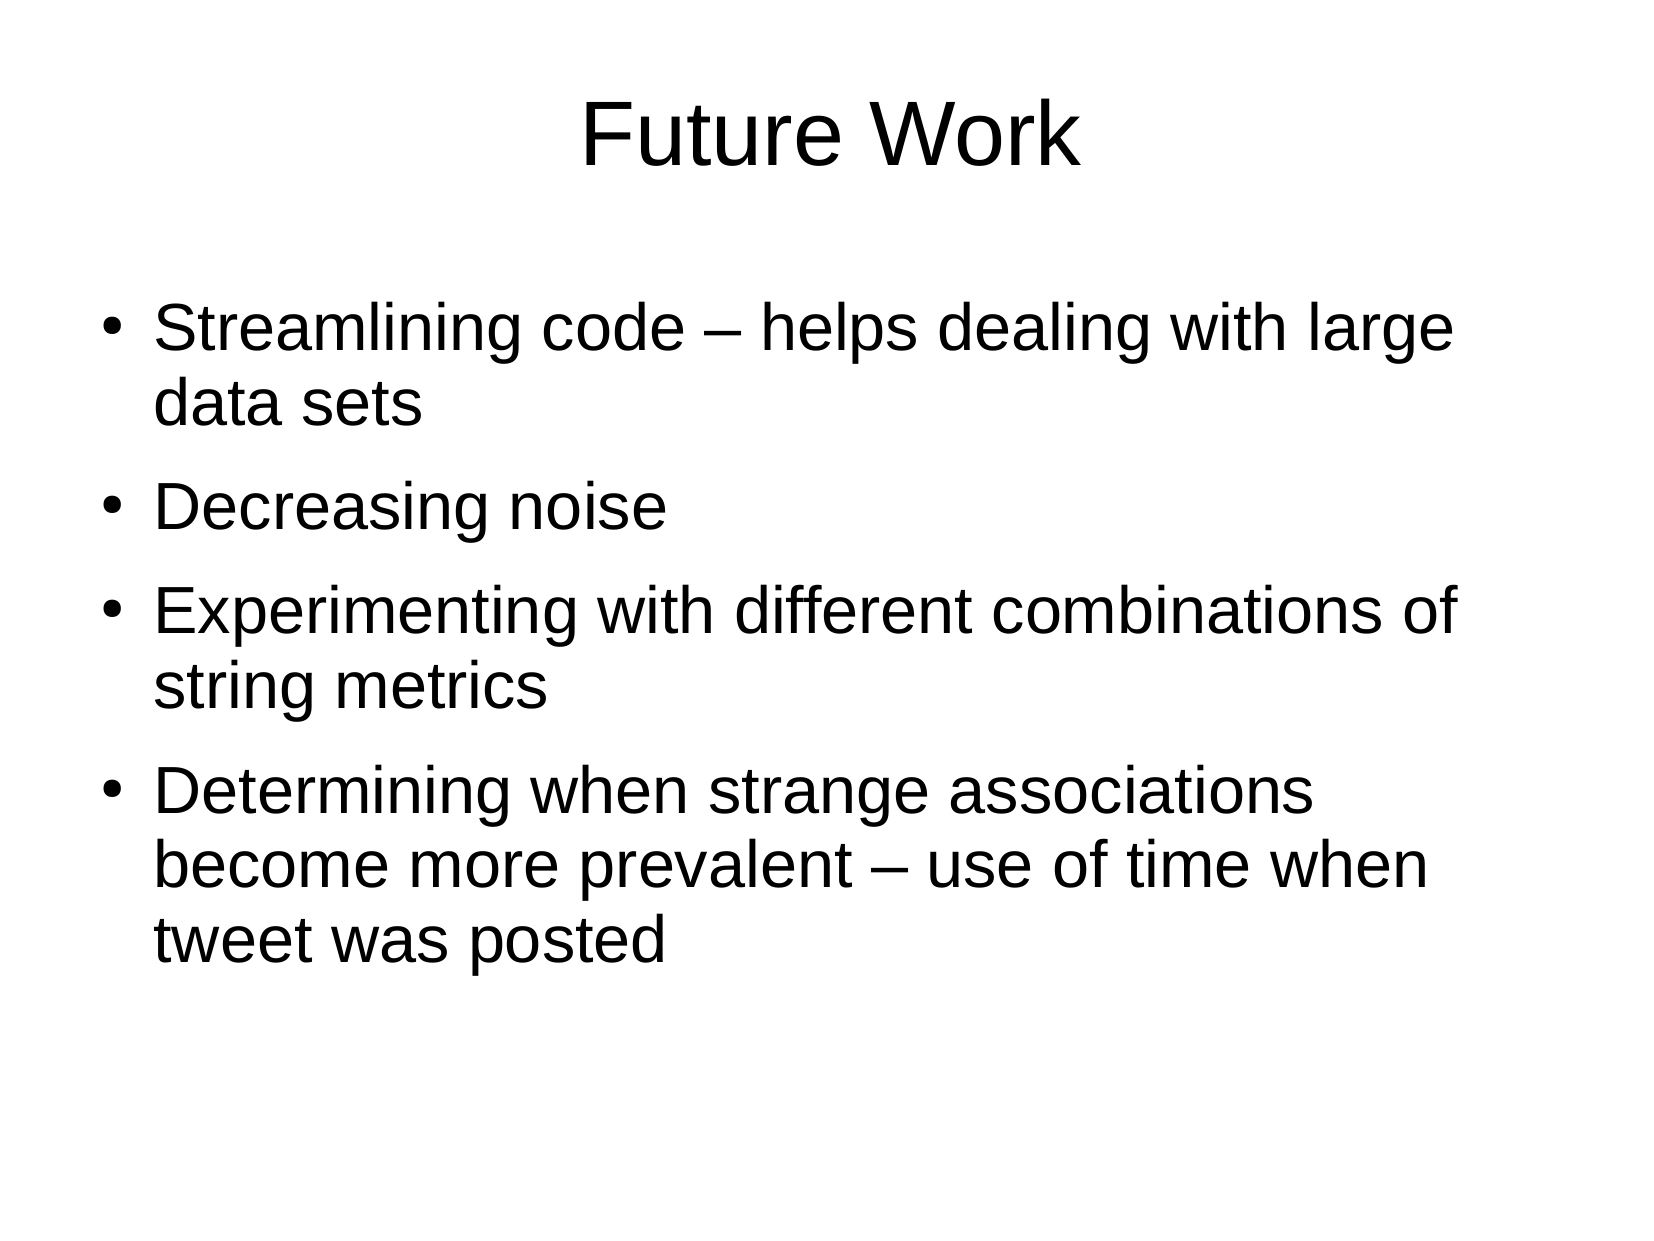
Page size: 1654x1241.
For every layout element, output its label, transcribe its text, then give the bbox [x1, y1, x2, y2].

list Streamlining code – helps dealing with large data sets Decreasing noise Experimenting with different combinations of string metrics Determining when strange associations become more prevalent – use of time when tweet was posted [82, 290, 1571, 1094]
title Future Work [86, 37, 1576, 230]
